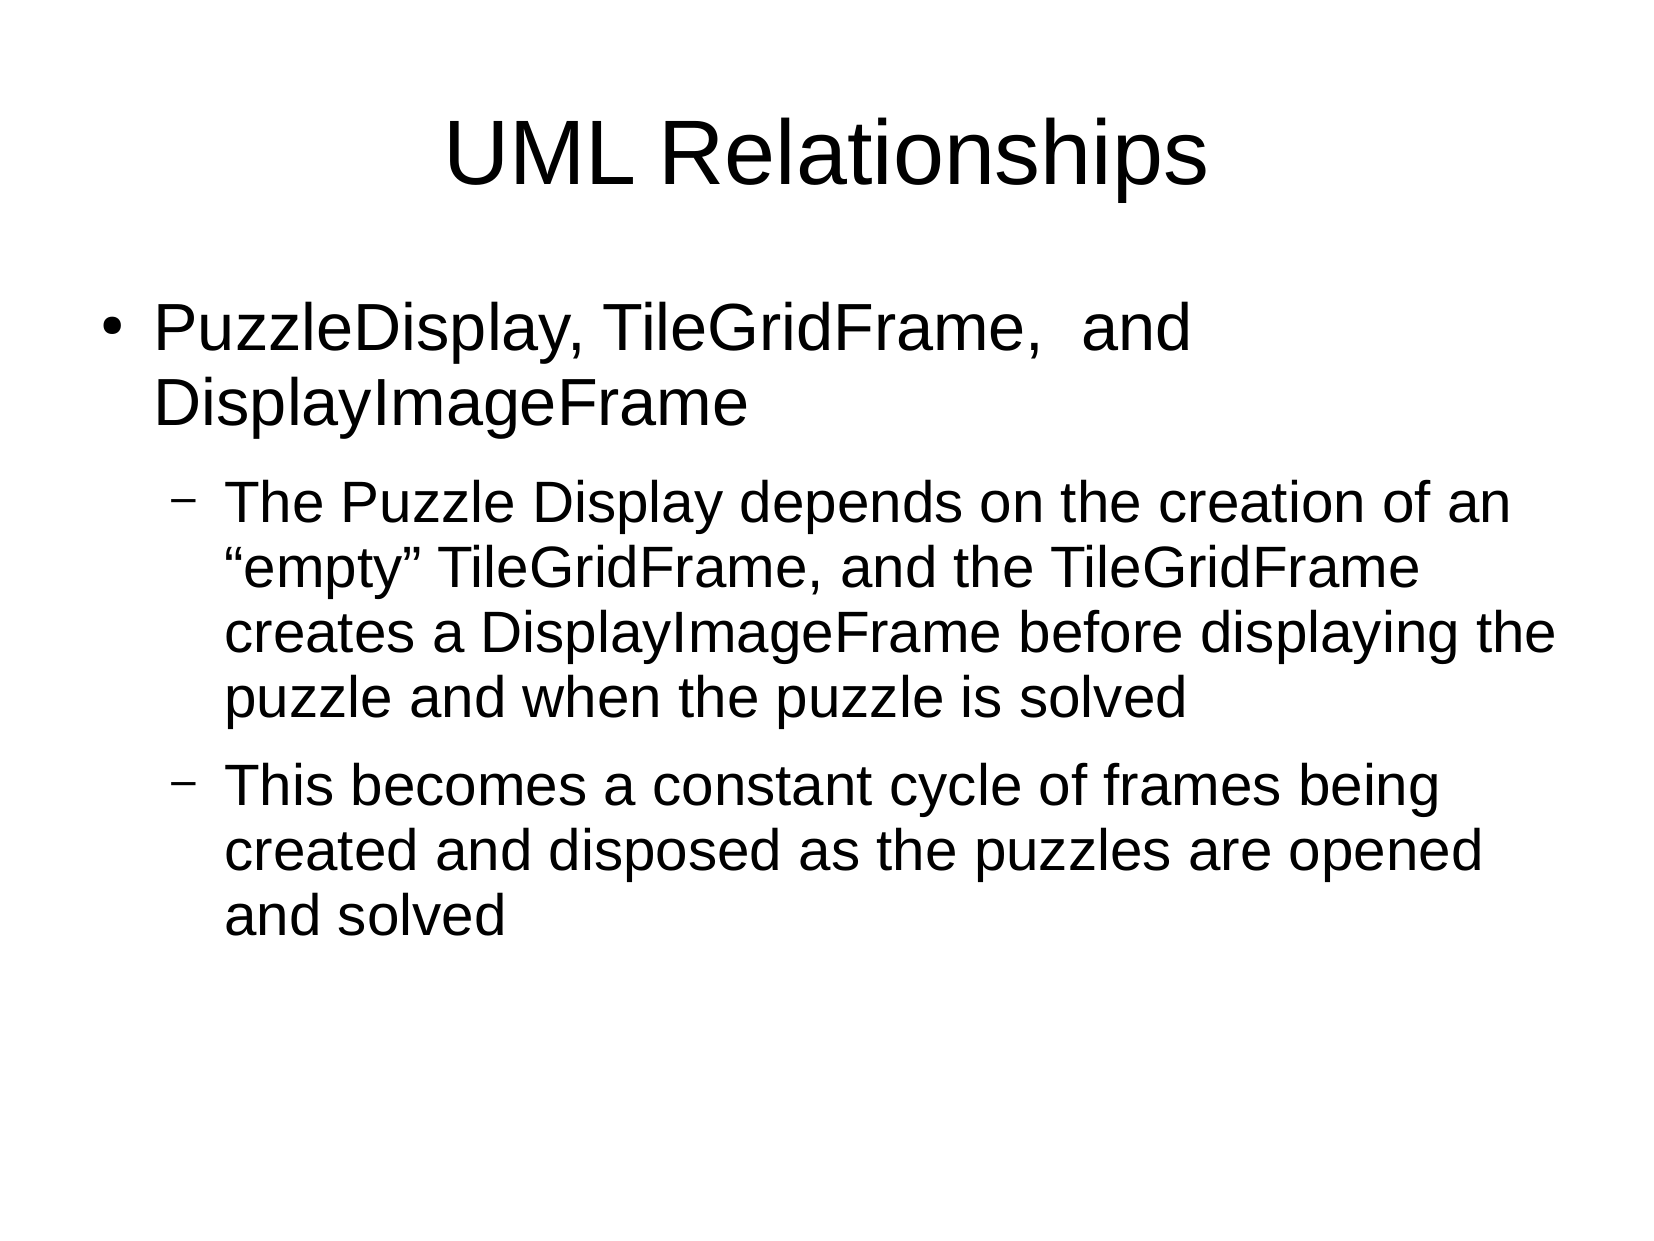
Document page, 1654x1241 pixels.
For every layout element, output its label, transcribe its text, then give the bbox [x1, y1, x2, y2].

title UML Relationships [82, 49, 1571, 257]
list PuzzleDisplay, TileGridFrame, and DisplayImageFrame The Puzzle Display depends on the creation of an “empty” TileGridFrame, and the TileGridFrame creates a DisplayImageFrame before displaying the puzzle and when the puzzle is solved This becomes a constant cycle of frames being created and disposed as the puzzles are opened and solved [82, 290, 1571, 1010]
